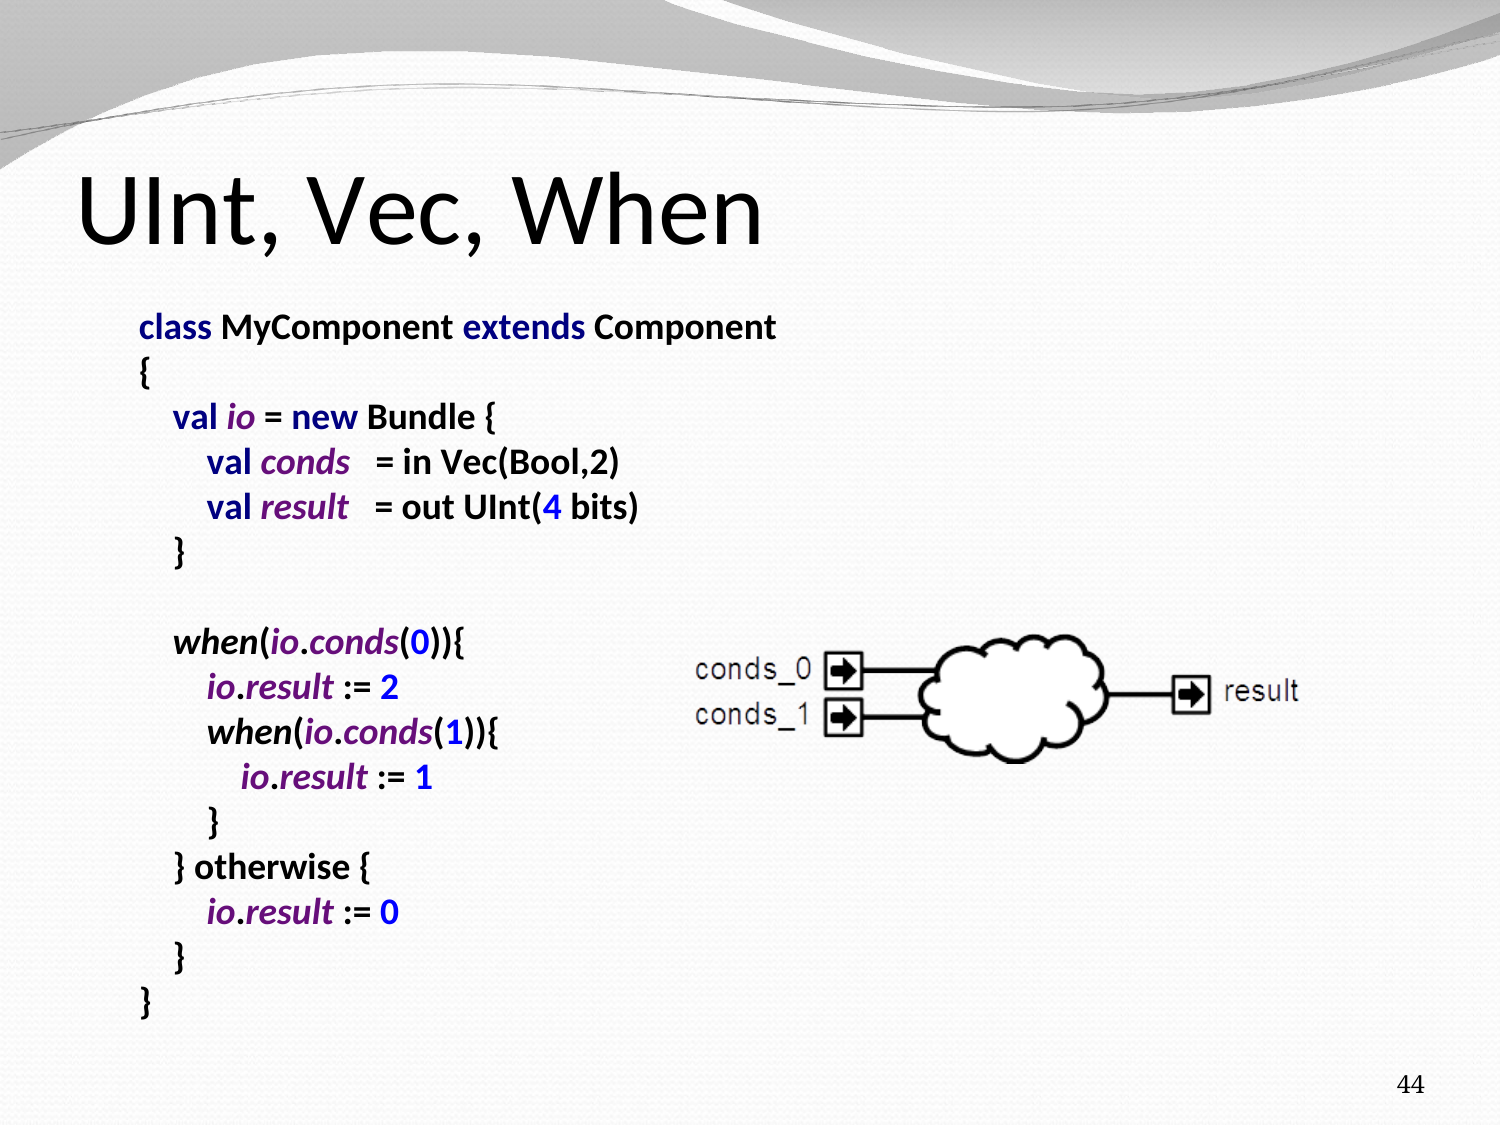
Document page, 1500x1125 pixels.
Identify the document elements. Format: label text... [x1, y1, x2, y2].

picture [0, 0, 1500, 1125]
text_box <numéro> [1299, 1042, 1426, 1103]
title UInt, Vec, When [75, 78, 1426, 266]
text_box class MyComponent extends Component { val io = new Bundle { val conds = in Vec(Bool,2) val result = out UInt(4 bits) } when(io.conds(0)){ io.result := 2 when(io.conds(1)){ io.result := 1 } } otherwise { io.result := 0 } } [123, 294, 804, 1030]
